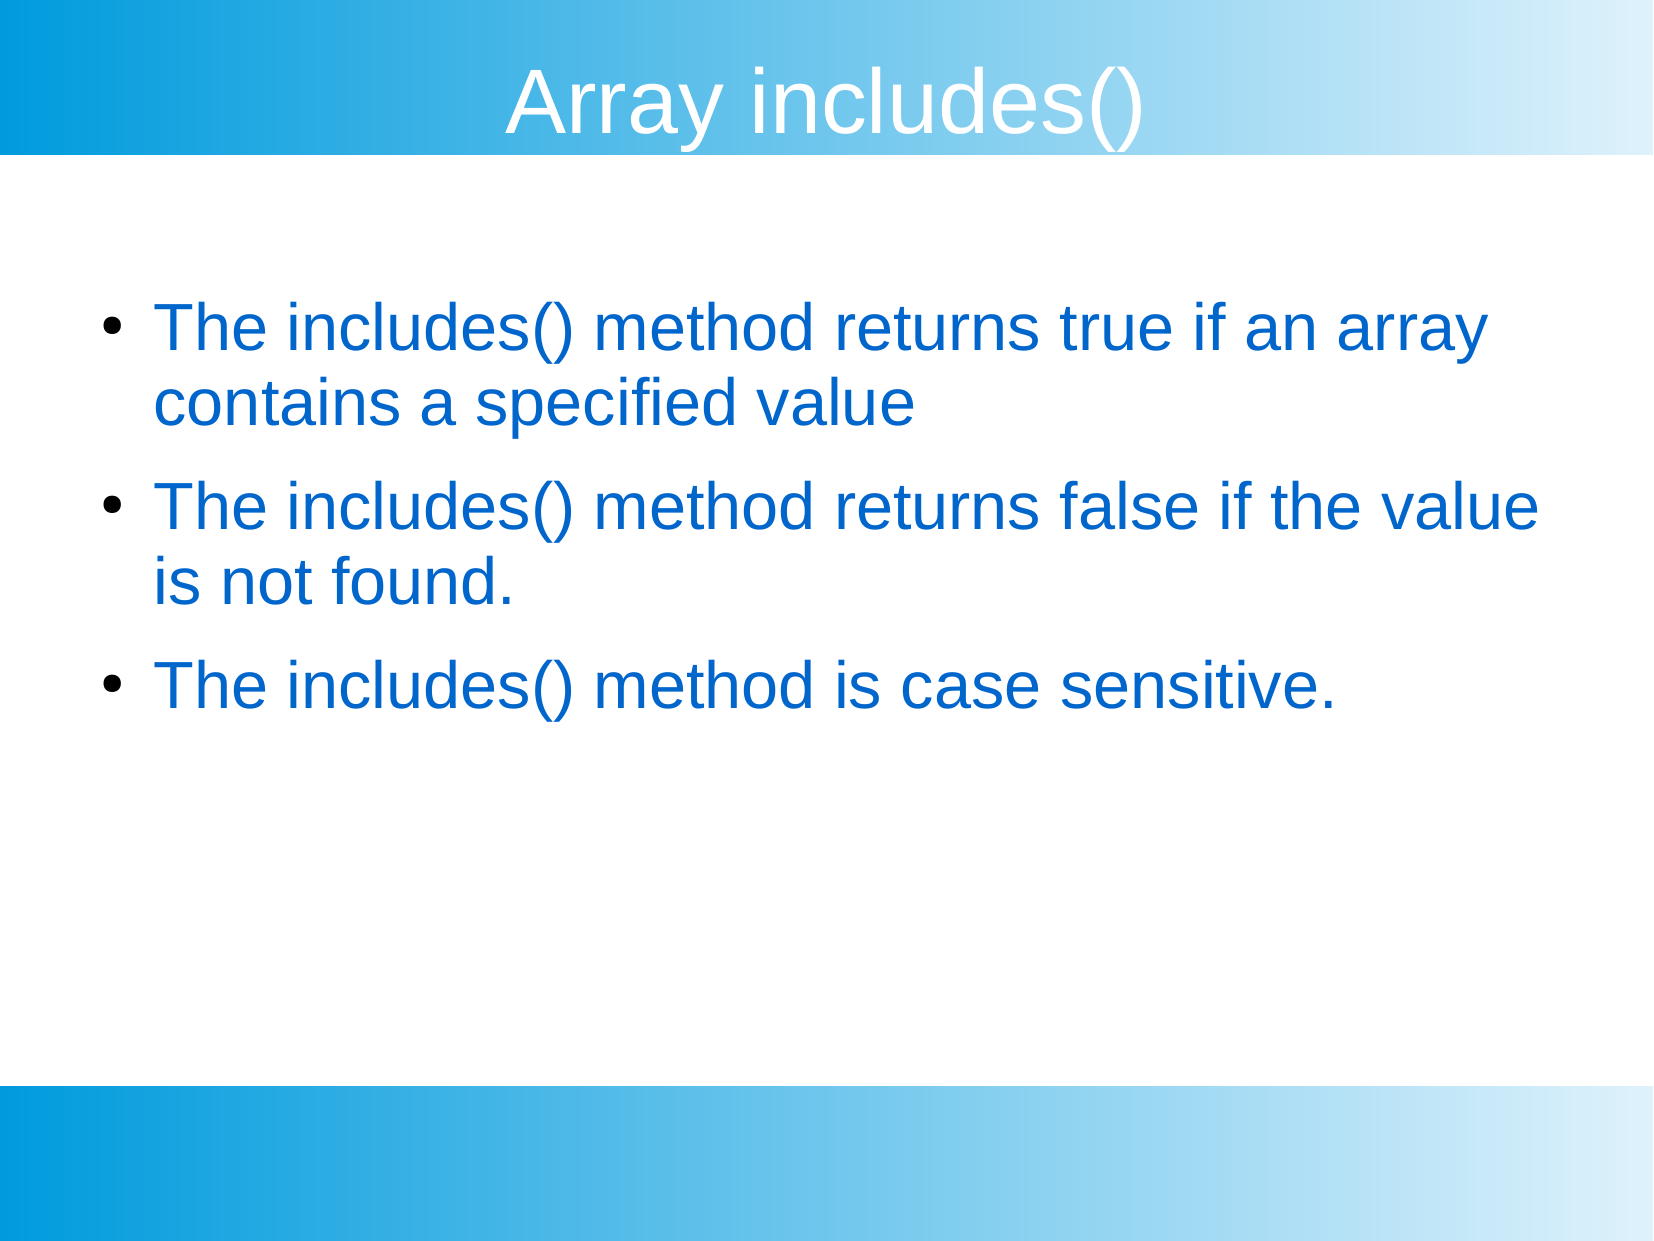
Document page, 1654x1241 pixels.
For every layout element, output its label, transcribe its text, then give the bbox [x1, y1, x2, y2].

title Array includes() [82, 49, 1571, 155]
list The includes() method returns true if an array contains a specified value The includes() method returns false if the value is not found. The includes() method is case sensitive. [82, 290, 1571, 1010]
